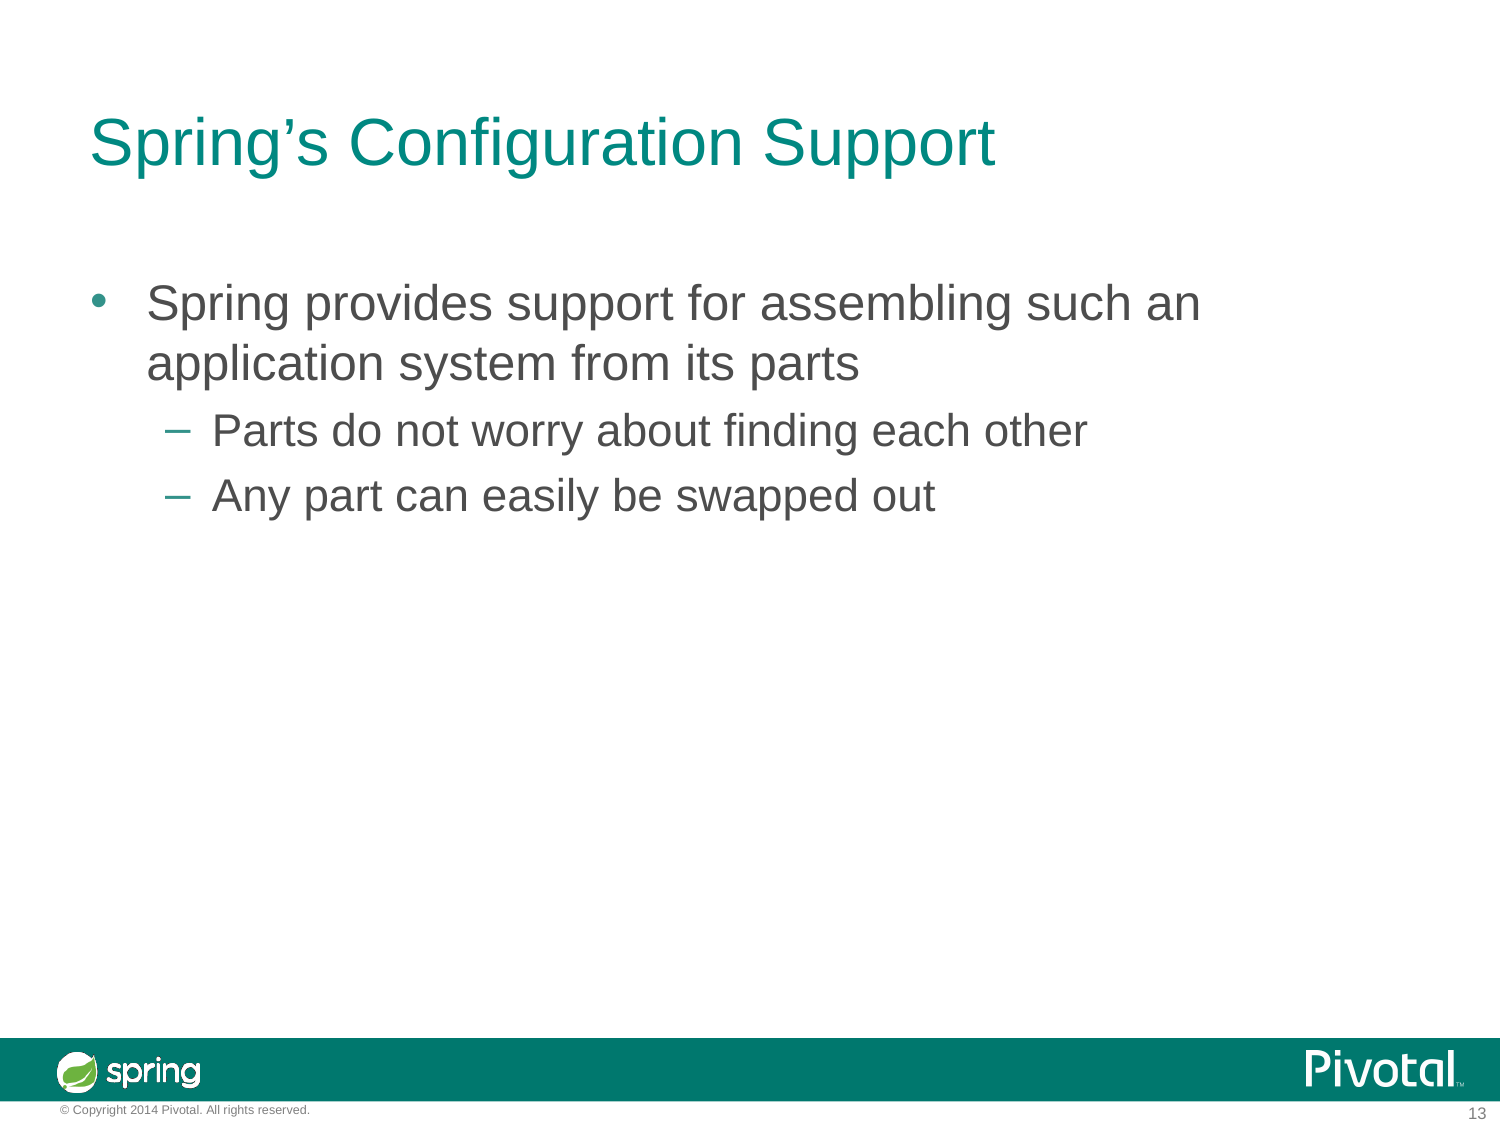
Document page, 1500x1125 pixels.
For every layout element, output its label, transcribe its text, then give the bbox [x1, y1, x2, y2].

picture [32, 1041, 210, 1103]
title Spring’s Configuration Support [75, 91, 1426, 187]
list Spring provides support for assembling such an application system from its parts Parts do not worry about finding each other Any part can easily be swapped out [75, 262, 1426, 1005]
picture [1306, 1050, 1464, 1087]
